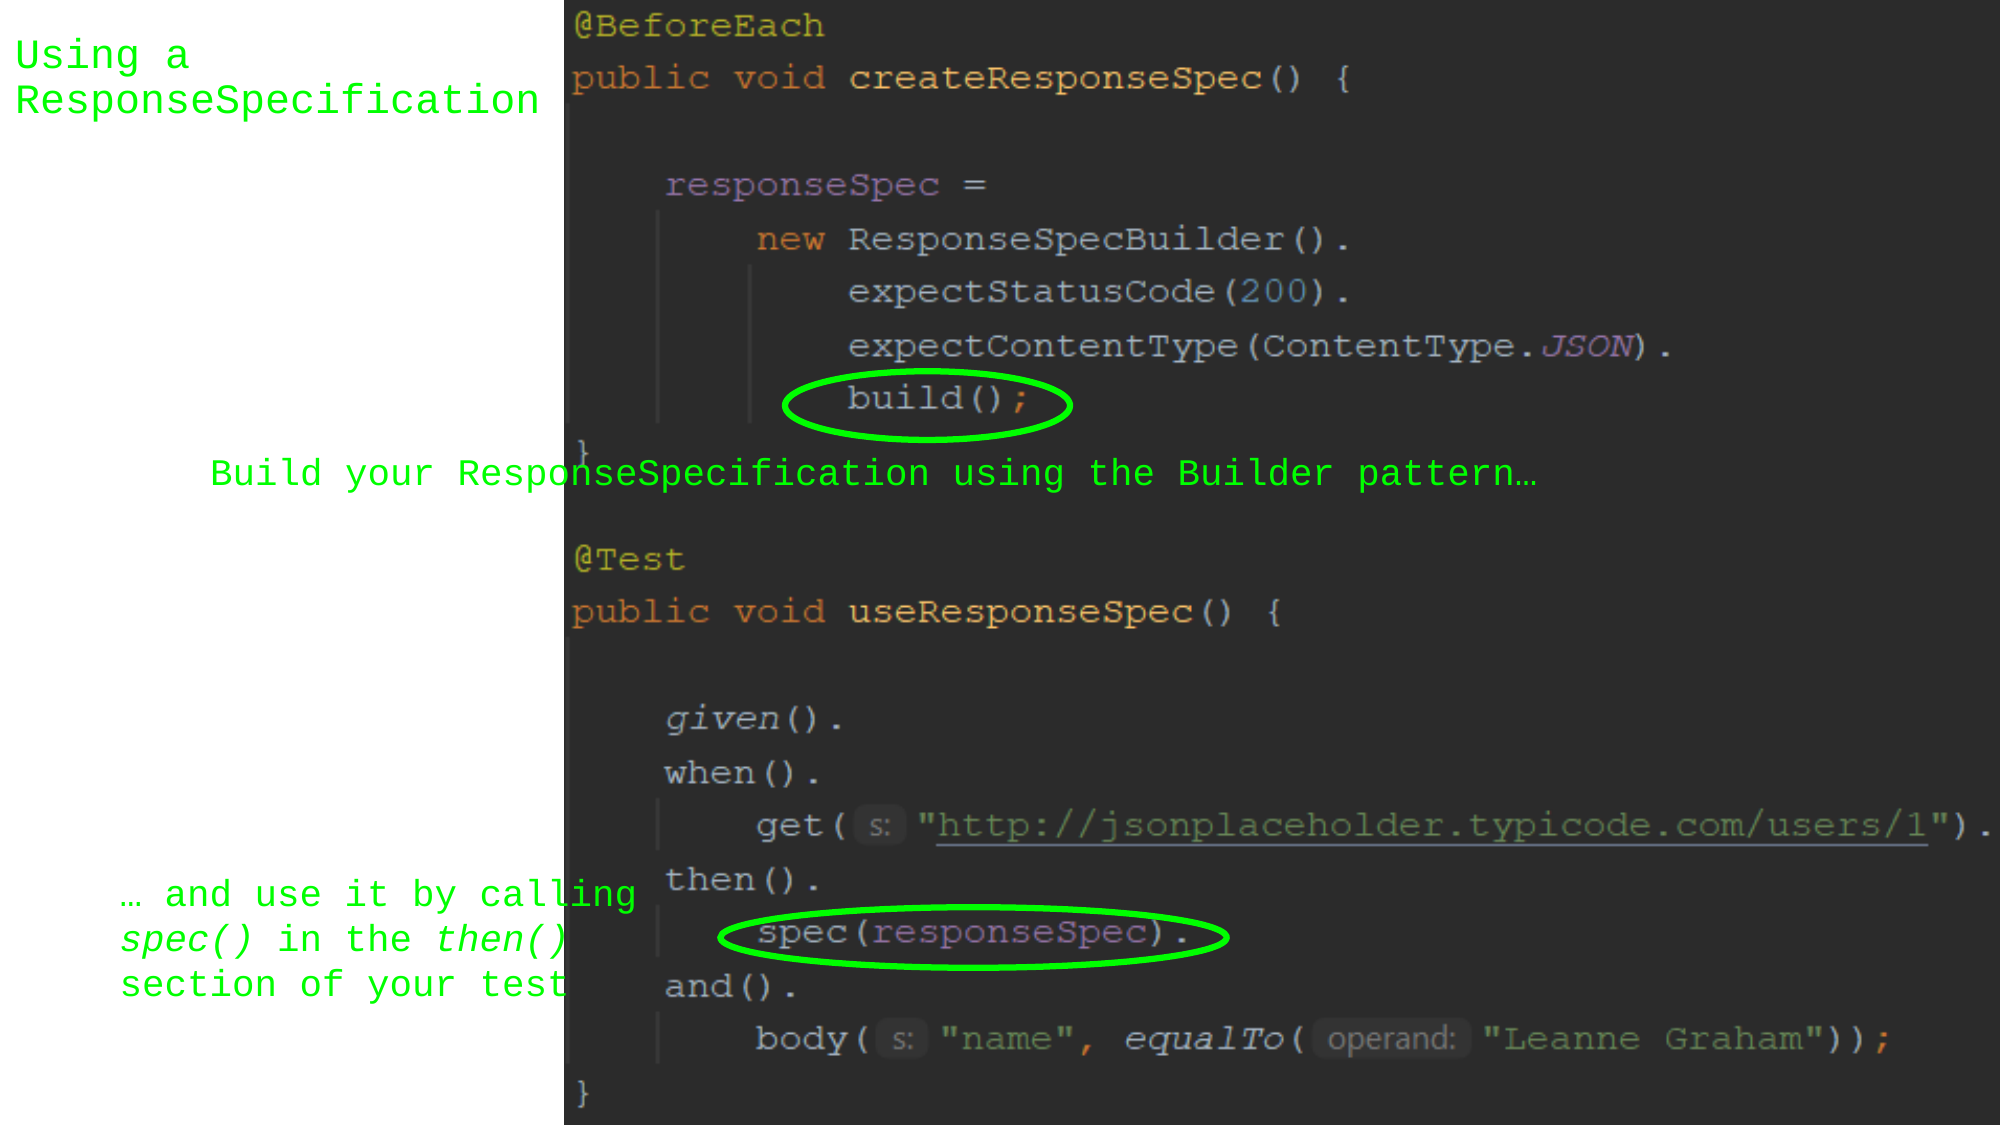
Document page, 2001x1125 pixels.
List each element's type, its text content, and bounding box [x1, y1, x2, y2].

text_box Build your ResponseSpecification using the Builder pattern… [195, 440, 1569, 501]
picture [789, 375, 1066, 436]
text_box … and use it by calling spec() in the then() section of your test [104, 861, 662, 1014]
picture [564, 0, 2000, 1125]
title Using a ResponseSpecification [0, 0, 571, 156]
